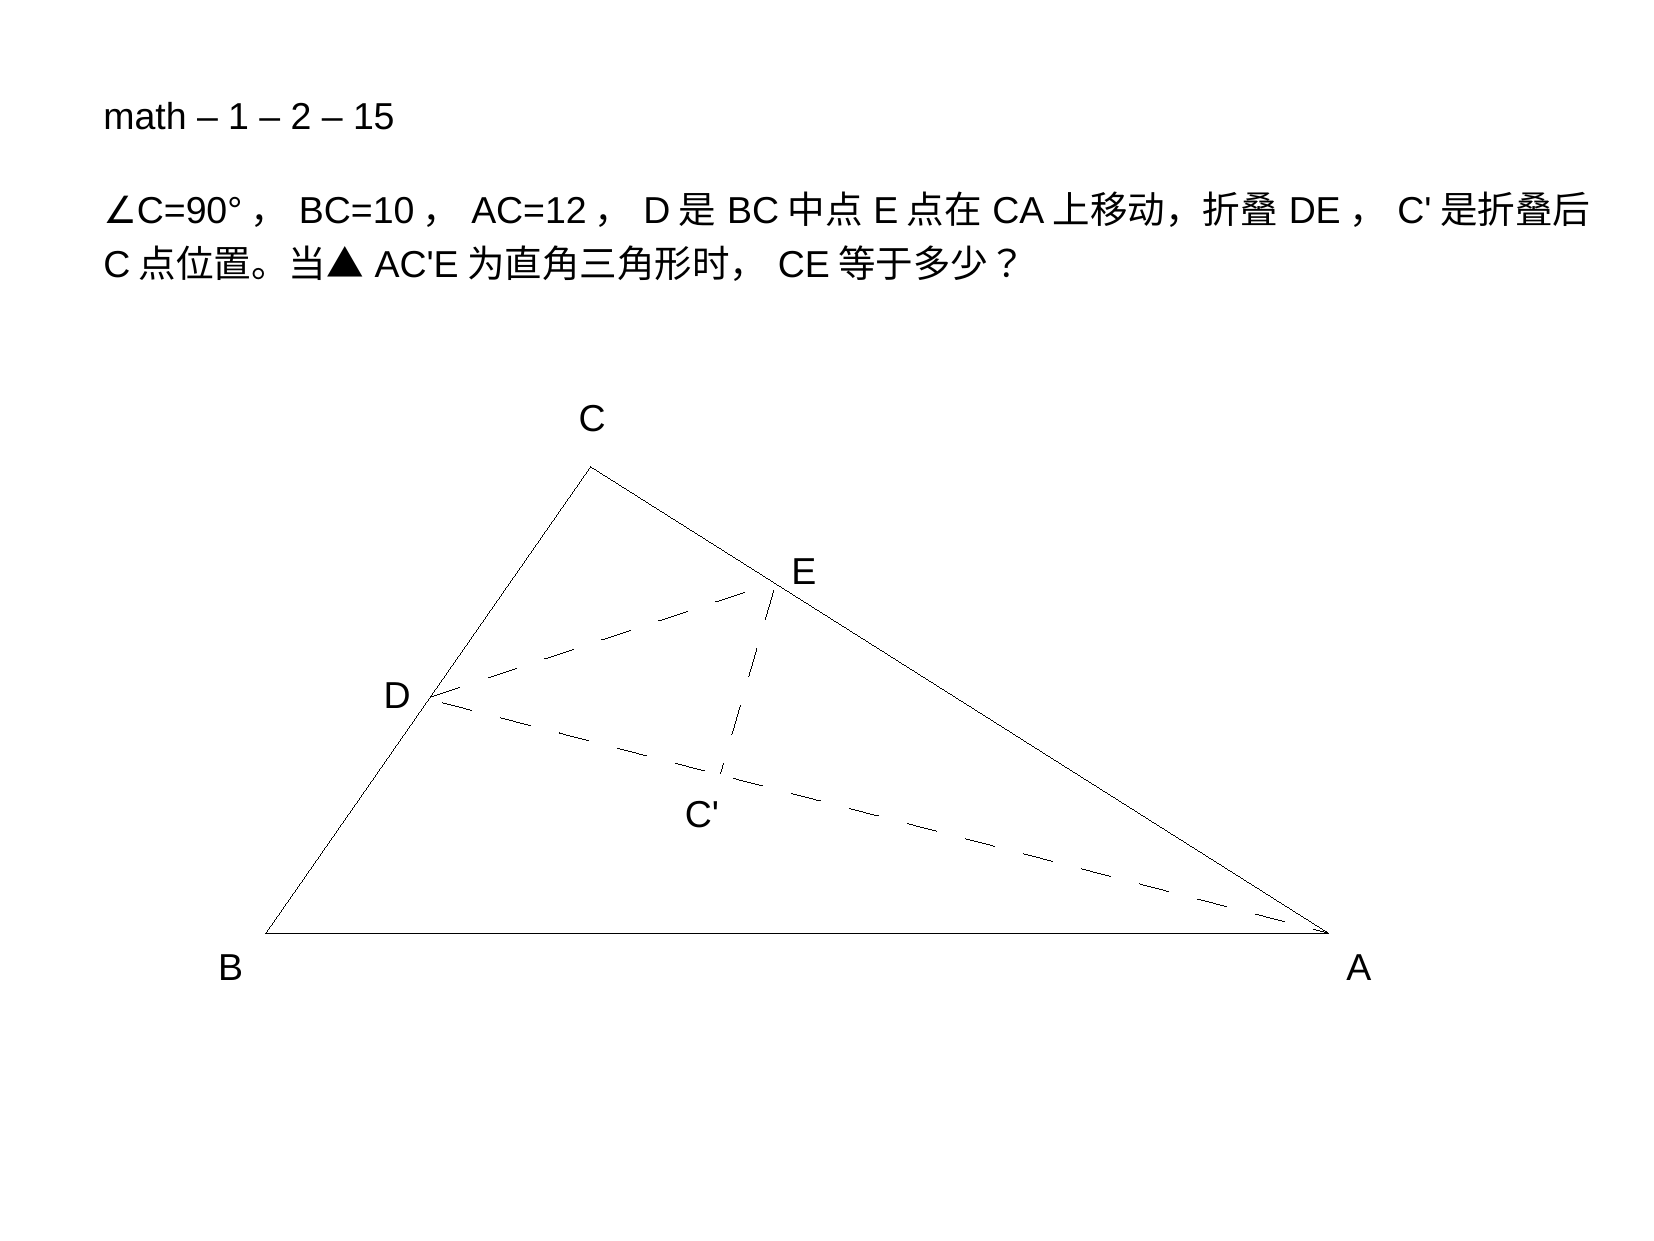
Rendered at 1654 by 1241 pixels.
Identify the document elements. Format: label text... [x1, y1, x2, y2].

text_box B [203, 938, 259, 996]
text_box A [1331, 939, 1387, 996]
text_box E [776, 543, 832, 601]
text_box C' [670, 785, 735, 843]
text_box math – 1 – 2 – 15 ∠C=90°，BC=10，AC=12，D是BC中点E点在CA上移动，折叠DE，C'是折叠后 C点位置。当▲AC'E为直角三角形时，CE等于多少？ [88, 88, 1499, 272]
text_box D [369, 667, 426, 725]
text_box C [563, 389, 621, 447]
